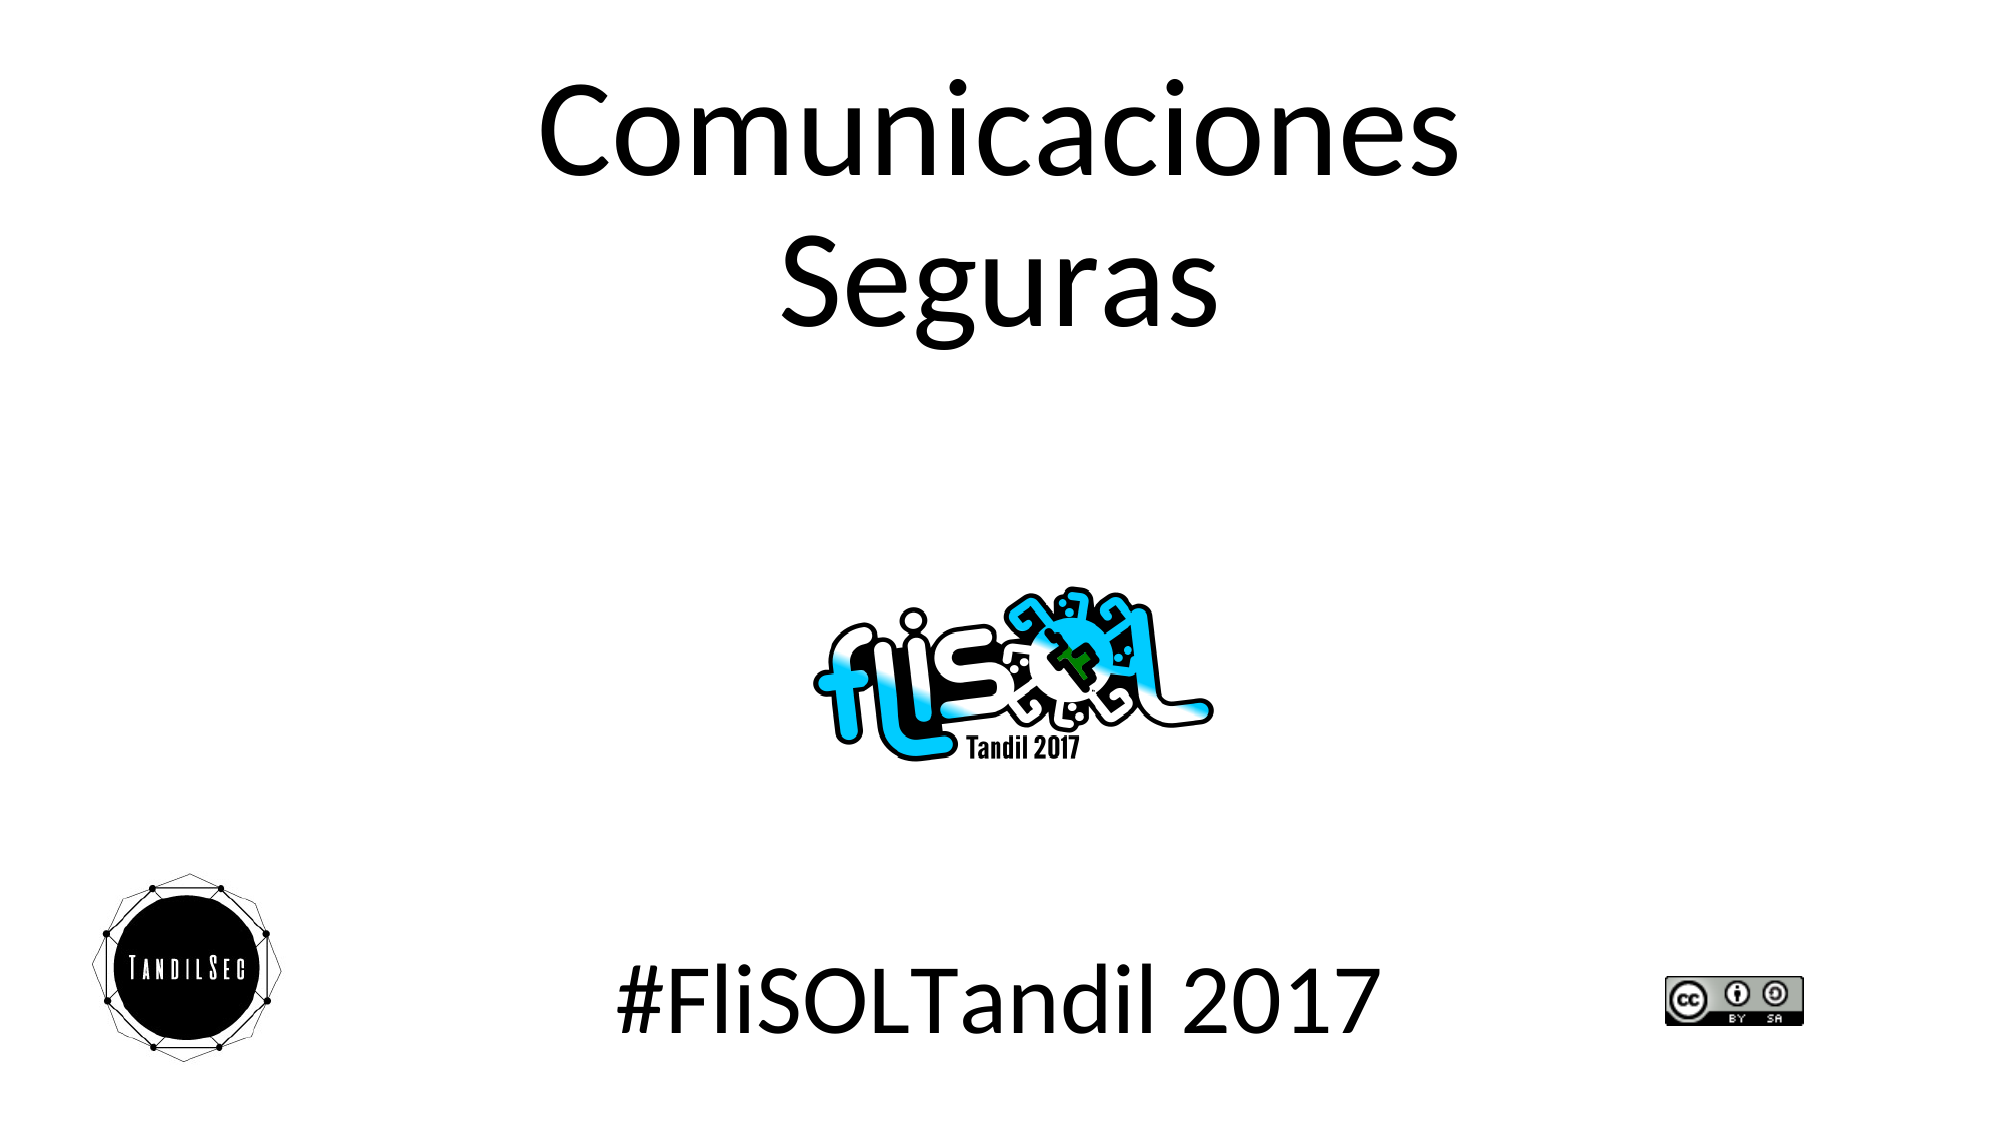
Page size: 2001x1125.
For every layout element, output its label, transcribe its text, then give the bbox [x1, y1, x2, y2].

title Comunicaciones Seguras [48, 47, 1952, 266]
text_box #FliSOLTandil 2017 [48, 892, 1952, 1110]
picture [600, 509, 1426, 841]
picture [91, 871, 286, 892]
